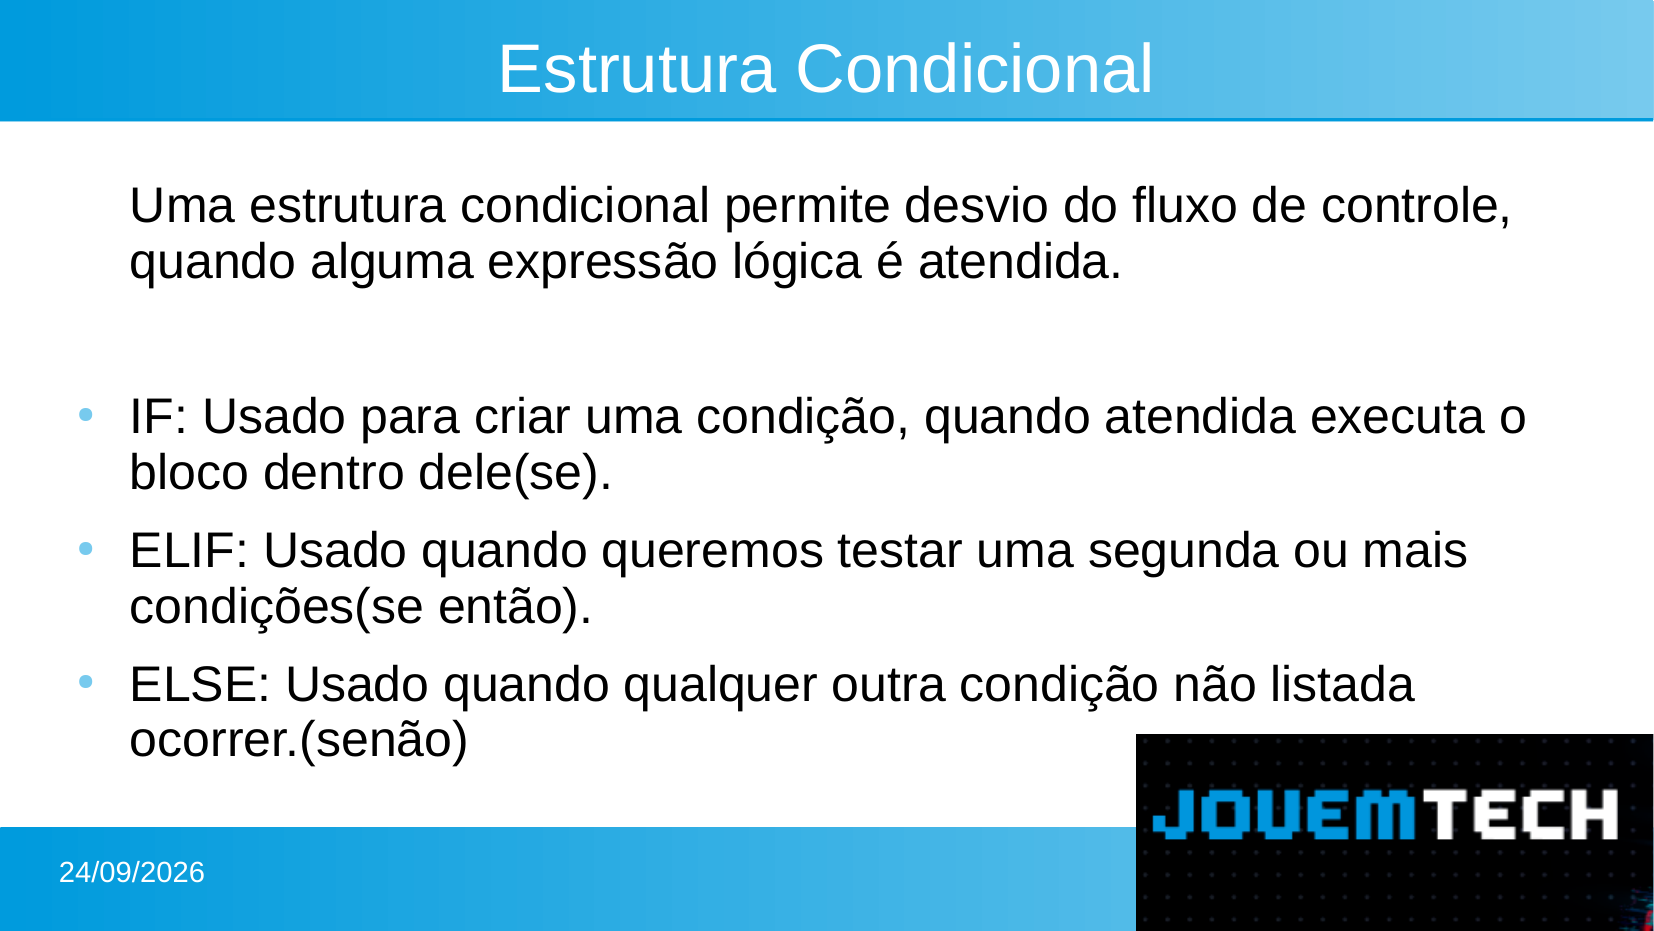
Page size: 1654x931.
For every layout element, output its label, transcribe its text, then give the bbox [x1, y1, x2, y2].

list Uma estrutura condicional permite desvio do fluxo de controle, quando alguma expressão lógica é atendida. IF: Usado para criar uma condição, quando atendida executa o bloco dentro dele(se). ELIF: Usado quando queremos testar uma segunda ou mais condições(se então). ELSE: Usado quando qualquer outra condição não listada ocorrer.(senão) [59, 177, 1595, 768]
title Estrutura Condicional [59, 29, 1595, 108]
picture [1136, 734, 1654, 931]
